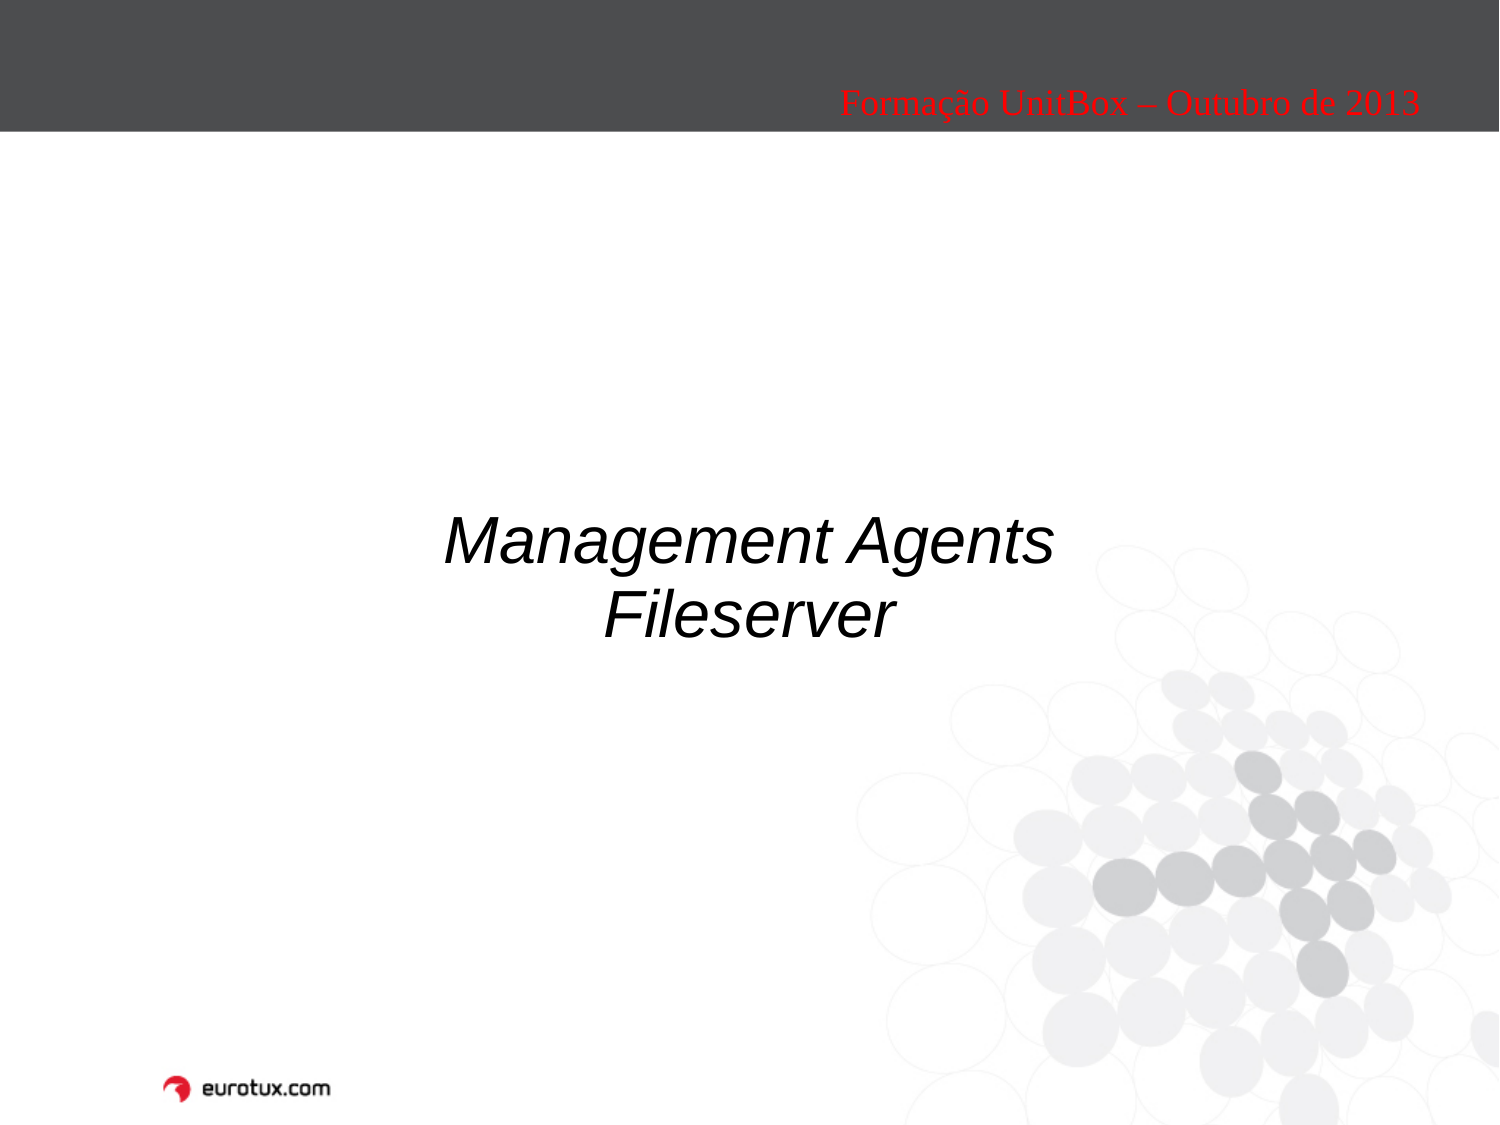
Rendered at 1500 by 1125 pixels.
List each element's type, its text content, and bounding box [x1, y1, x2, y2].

subtitle Management Agents Fileserver [75, 112, 1425, 1043]
picture [0, 0, 1499, 1125]
